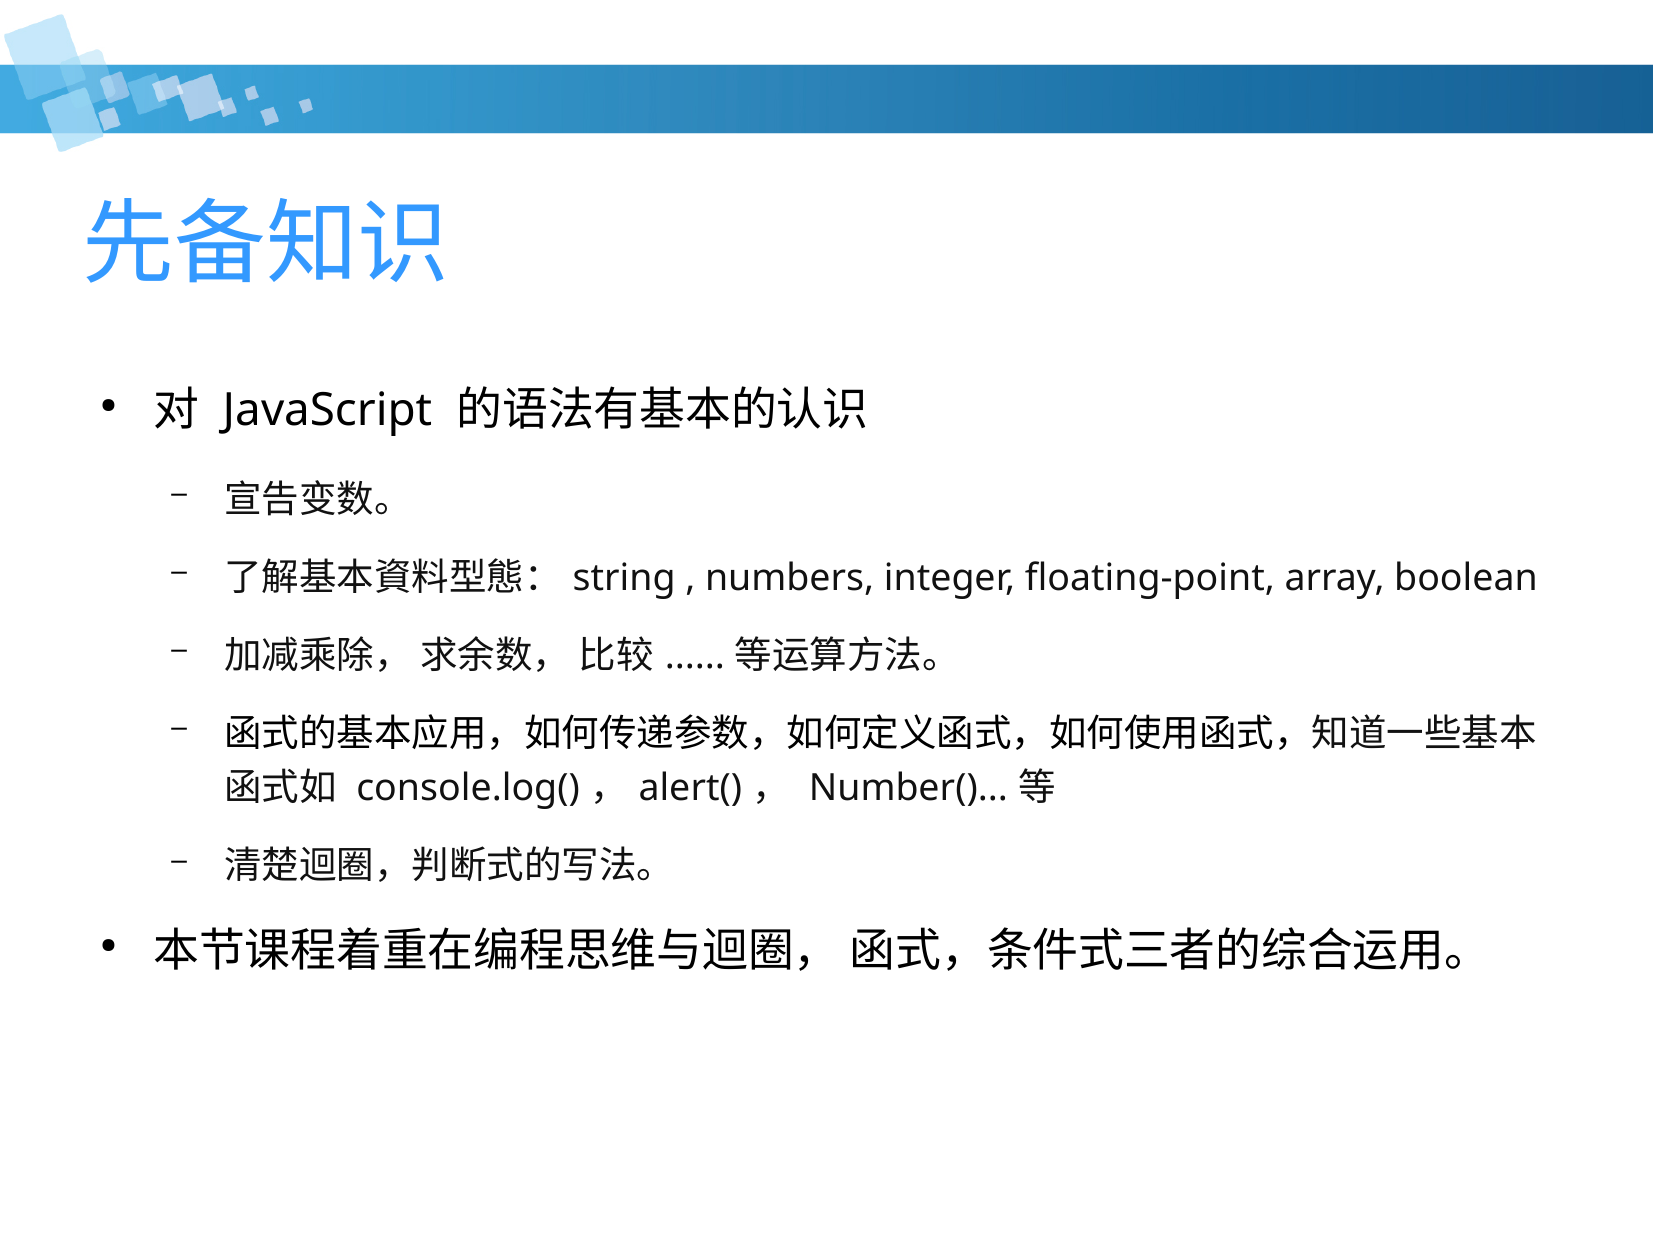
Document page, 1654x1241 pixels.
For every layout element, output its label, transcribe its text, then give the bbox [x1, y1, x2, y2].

list 对 JavaScript 的语法有基本的认识 宣告变数。 了解基本資料型態：string , numbers, integer, floating-point, array, boolean 加减乘除， 求余数， 比较......等运算方法。 函式的基本应用，如何传递参数，如何定义函式，如何使用函式，知道一些基本函式如 console.log()，alert()， Number()...等 清楚迴圈，判断式的写法。 本节课程着重在编程思维与迴圈， 函式，条件式三者的综合运用。 [82, 372, 1571, 1093]
title 先备知识 [82, 132, 1571, 340]
picture [0, 0, 1653, 1238]
